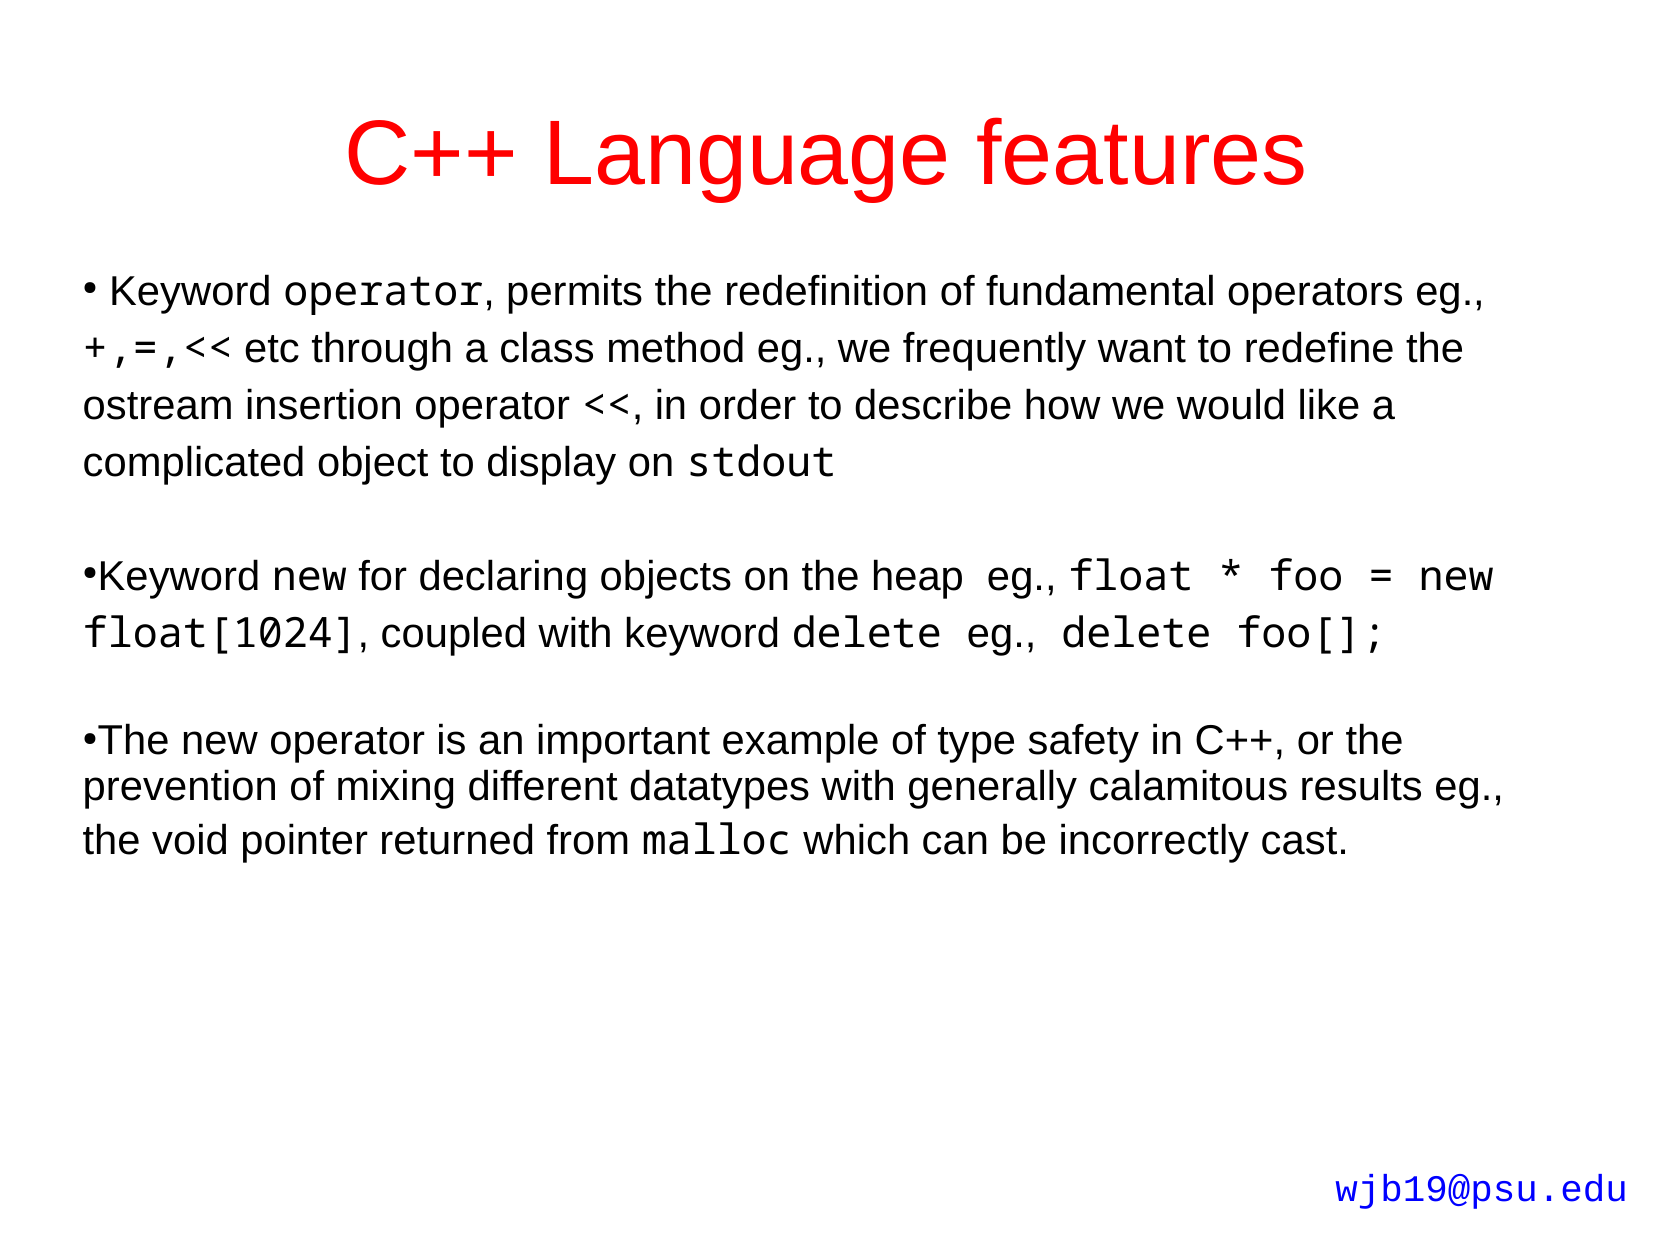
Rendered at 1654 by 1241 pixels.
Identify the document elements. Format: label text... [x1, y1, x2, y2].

subtitle Keyword operator, permits the redefinition of fundamental operators eg., +,=,<< etc through a class method eg., we frequently want to redefine the ostream insertion operator <<, in order to describe how we would like a complicated object to display on stdout Keyword new for declaring objects on the heap eg., float * foo = new float[1024], coupled with keyword delete eg., delete foo[]; The new operator is an important example of type safety in C++, or the prevention of mixing different datatypes with generally calamitous results eg., the void pointer returned from malloc which can be incorrectly cast. [82, 260, 1571, 1080]
title C++ Language features [82, 49, 1571, 257]
text_box wjb19@psu.edu [1320, 1162, 1643, 1220]
